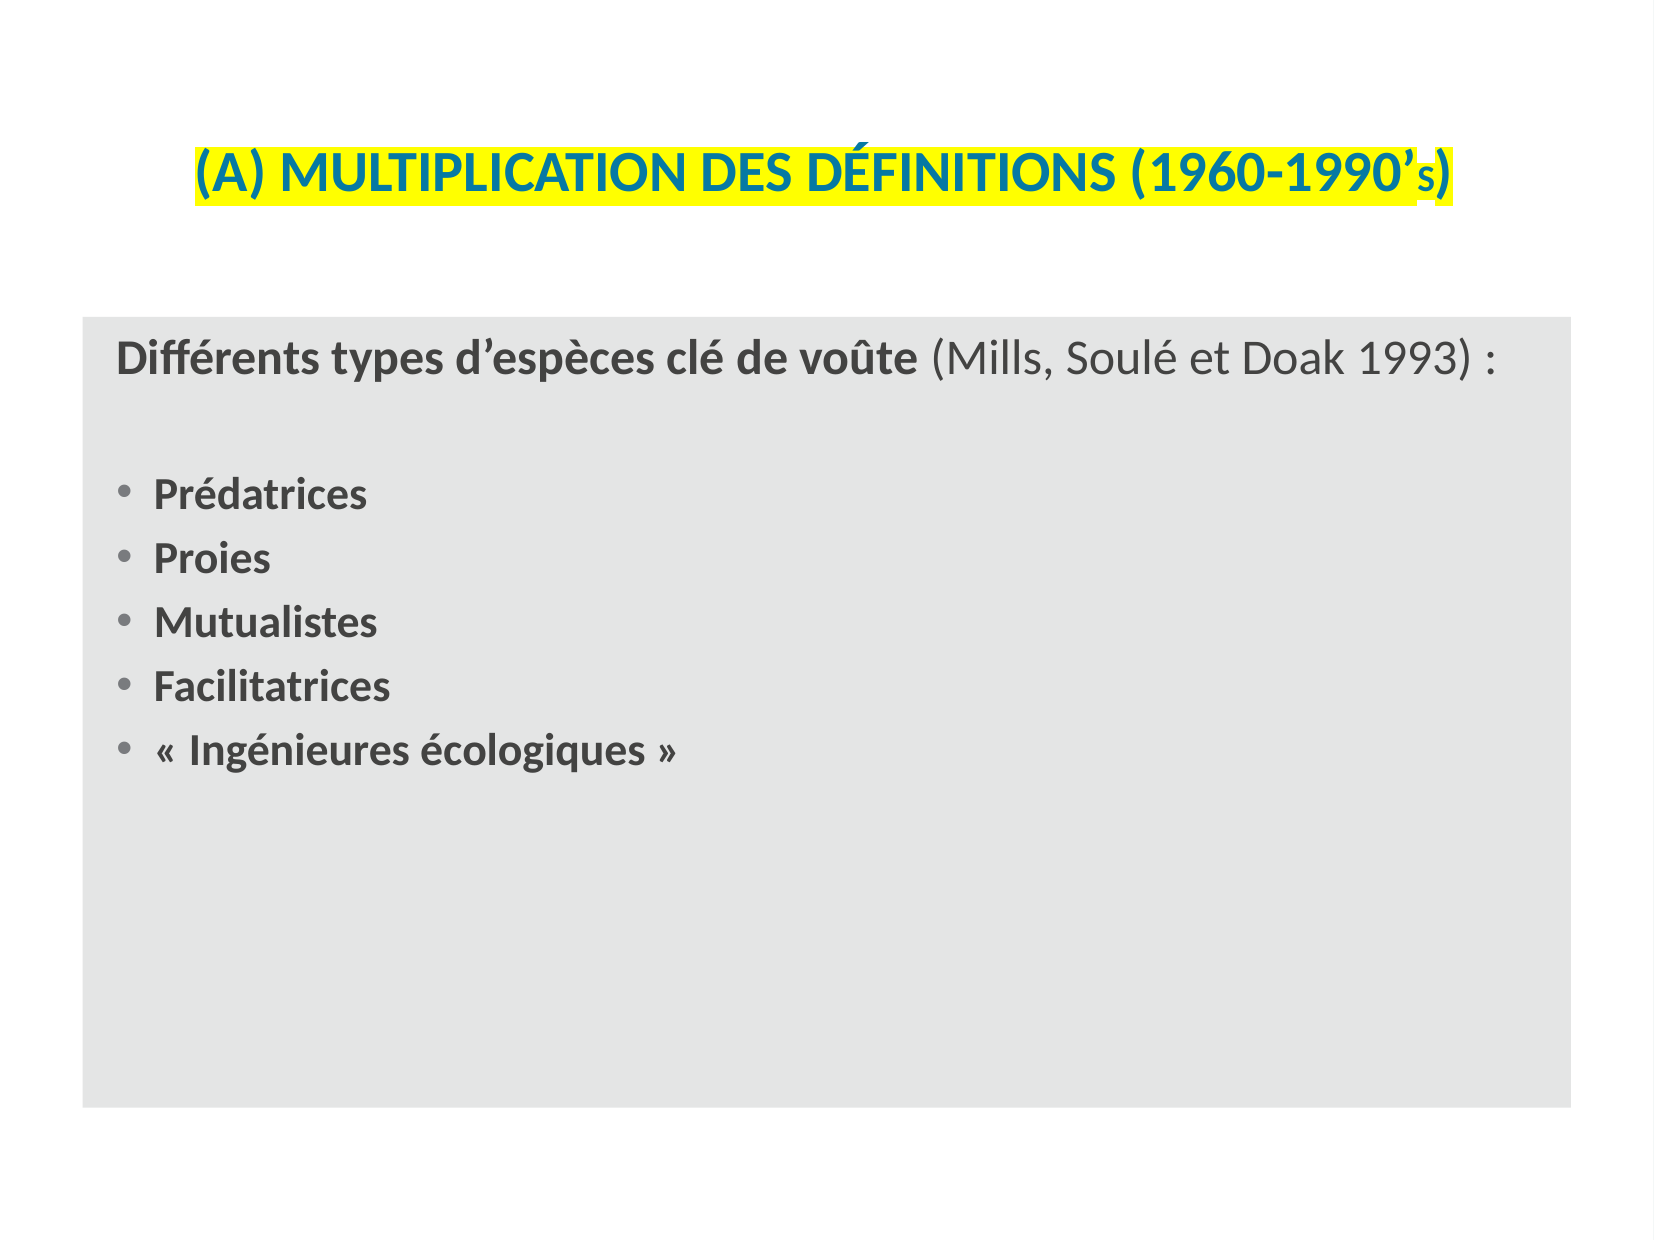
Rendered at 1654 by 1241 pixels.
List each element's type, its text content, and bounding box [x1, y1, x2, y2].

list Différents types d’espèces clé de voûte (Mills, Soulé et Doak 1993) : Prédatrices Proies Mutualistes Facilitatrices « Ingénieures écologiques » [82, 316, 1571, 1108]
title (A) Multiplication des définitions (1960-1990’s) [77, 73, 1571, 262]
